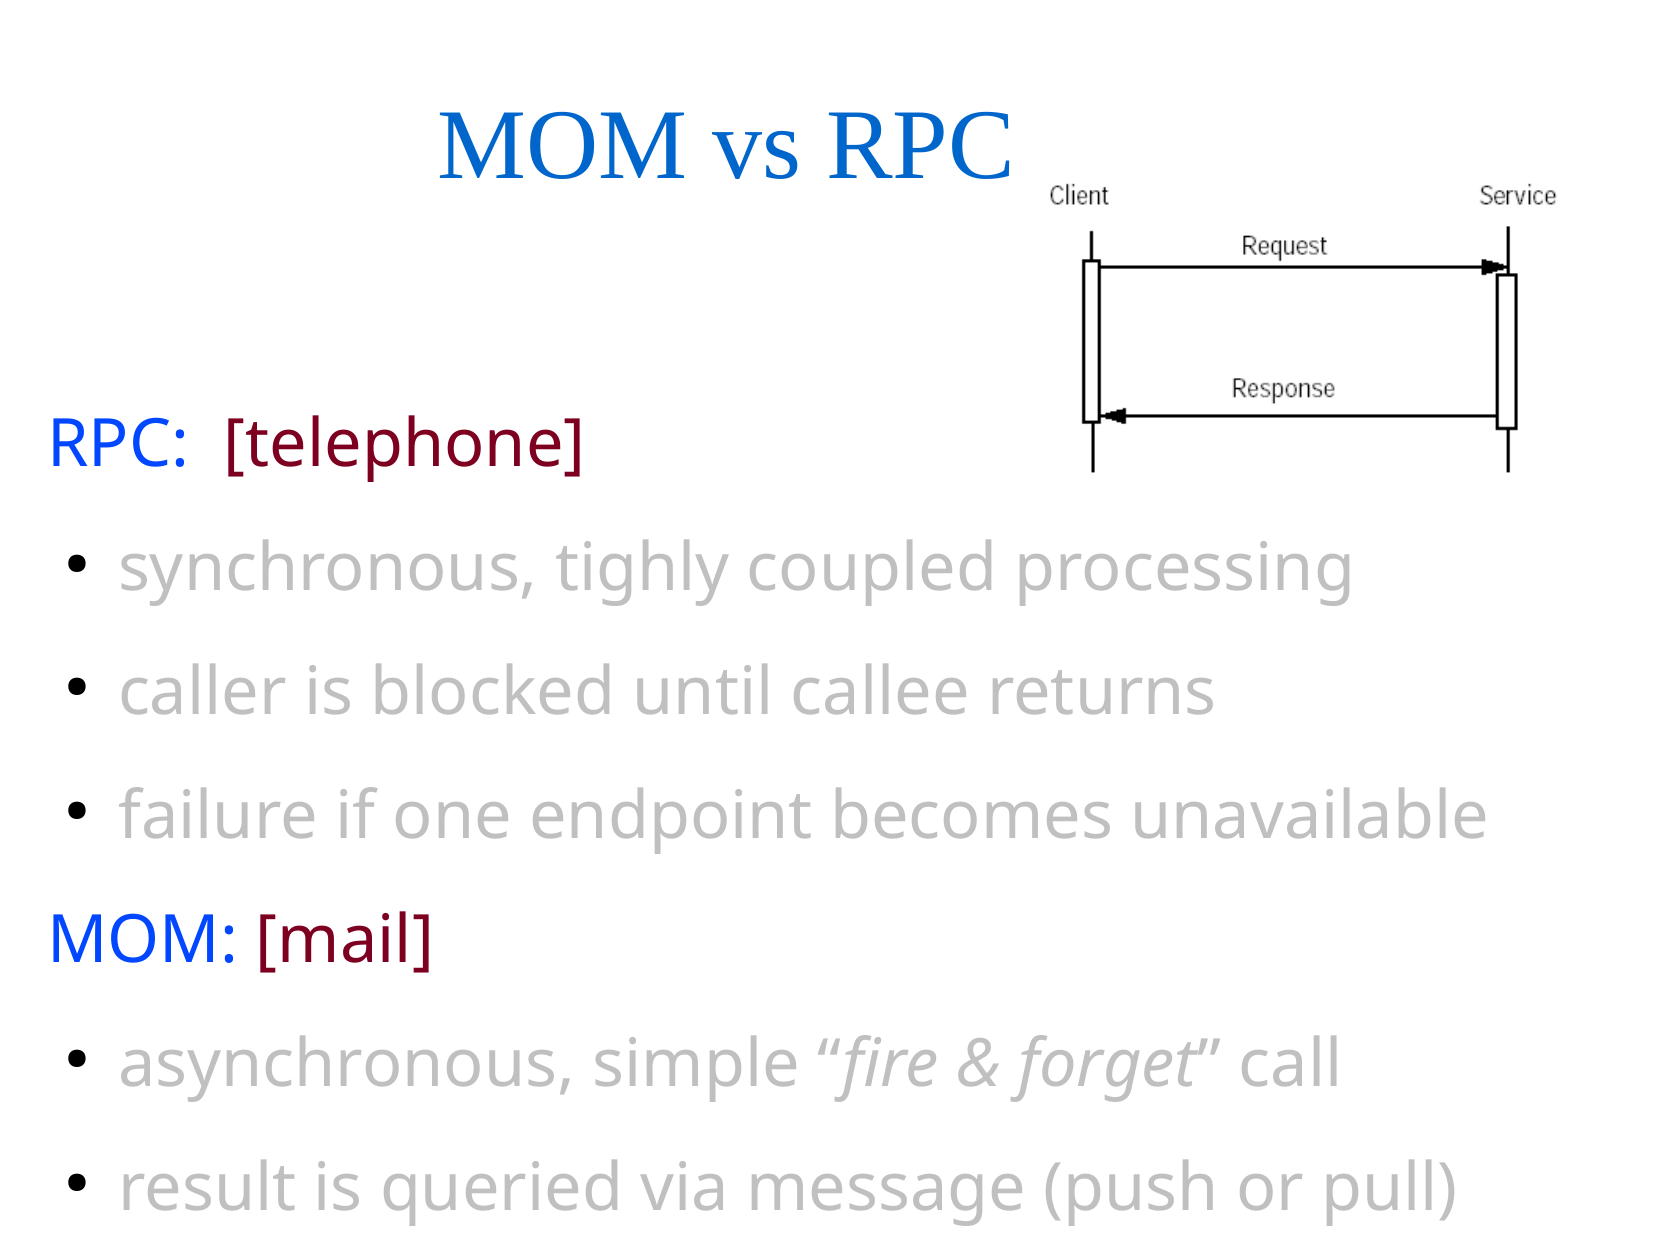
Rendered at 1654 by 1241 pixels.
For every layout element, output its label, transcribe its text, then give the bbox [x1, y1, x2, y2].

title MOM vs RPC [230, 40, 1223, 249]
list RPC: [telephone] synchronous, tighly coupled processing caller is blocked until callee returns failure if one endpoint becomes unavailable MOM: [mail] asynchronous, simple “fire & forget” call result is queried via message (push or pull) [47, 395, 1619, 1211]
picture [1015, 153, 1590, 395]
